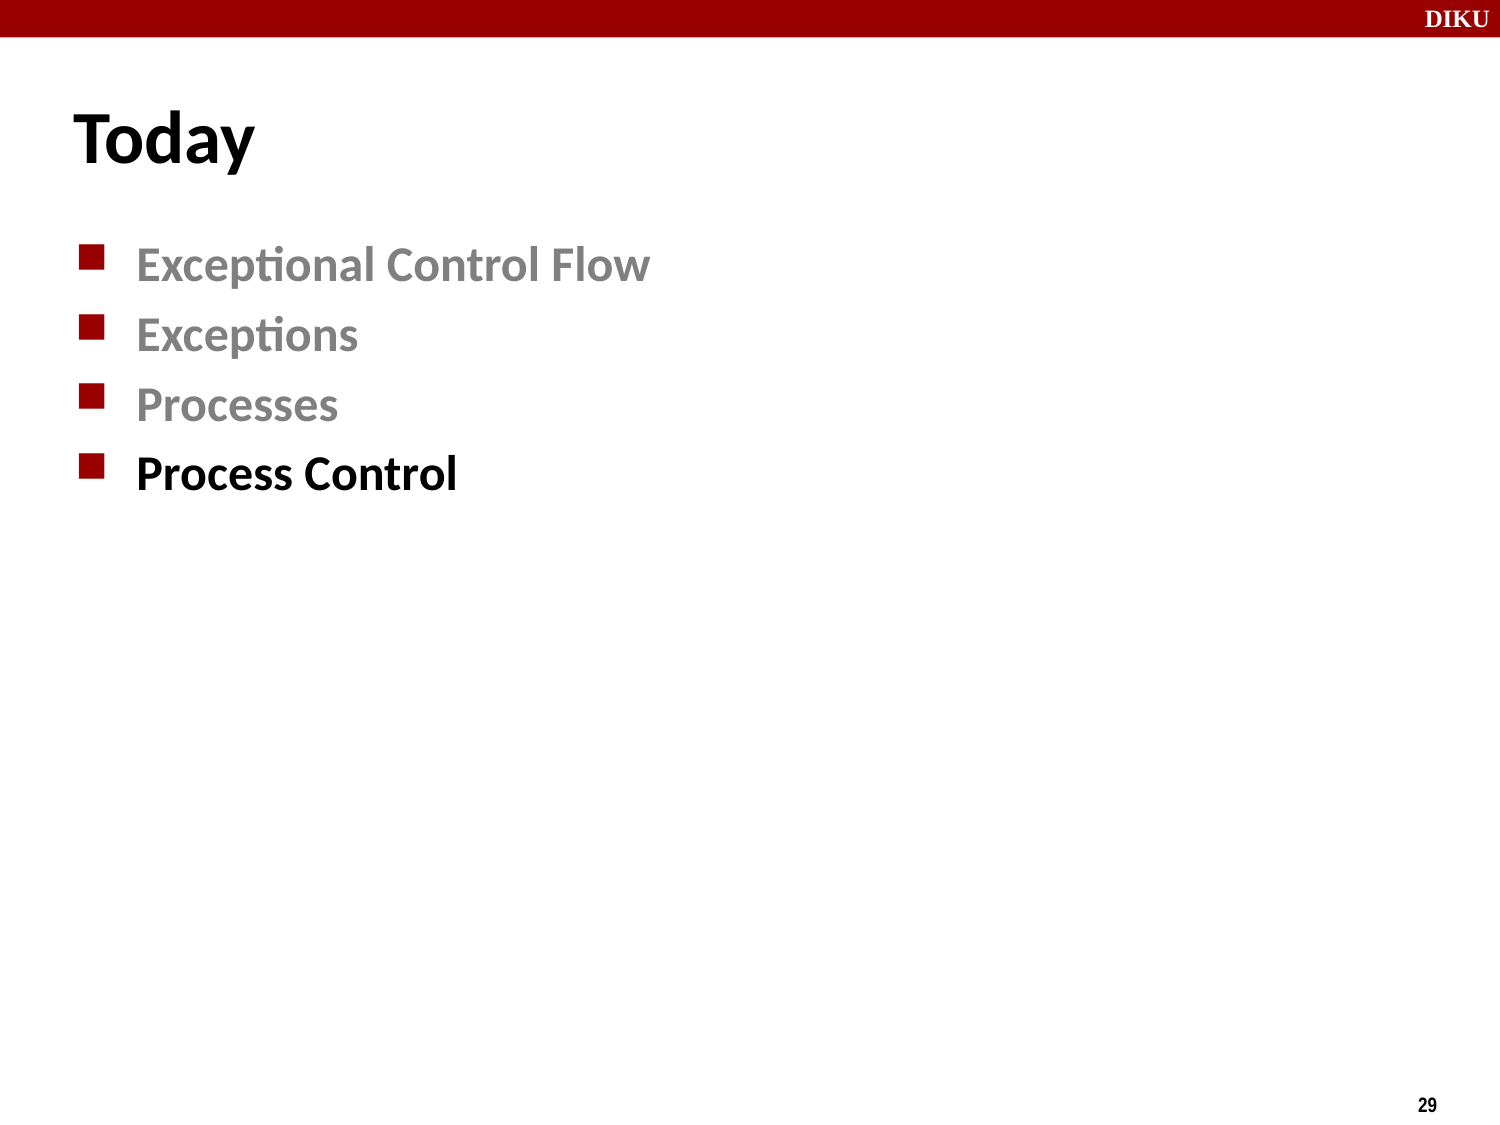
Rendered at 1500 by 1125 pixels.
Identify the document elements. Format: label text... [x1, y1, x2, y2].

title Today [58, 71, 1304, 197]
list Exceptional Control Flow Exceptions Processes Process Control [65, 223, 1361, 1040]
